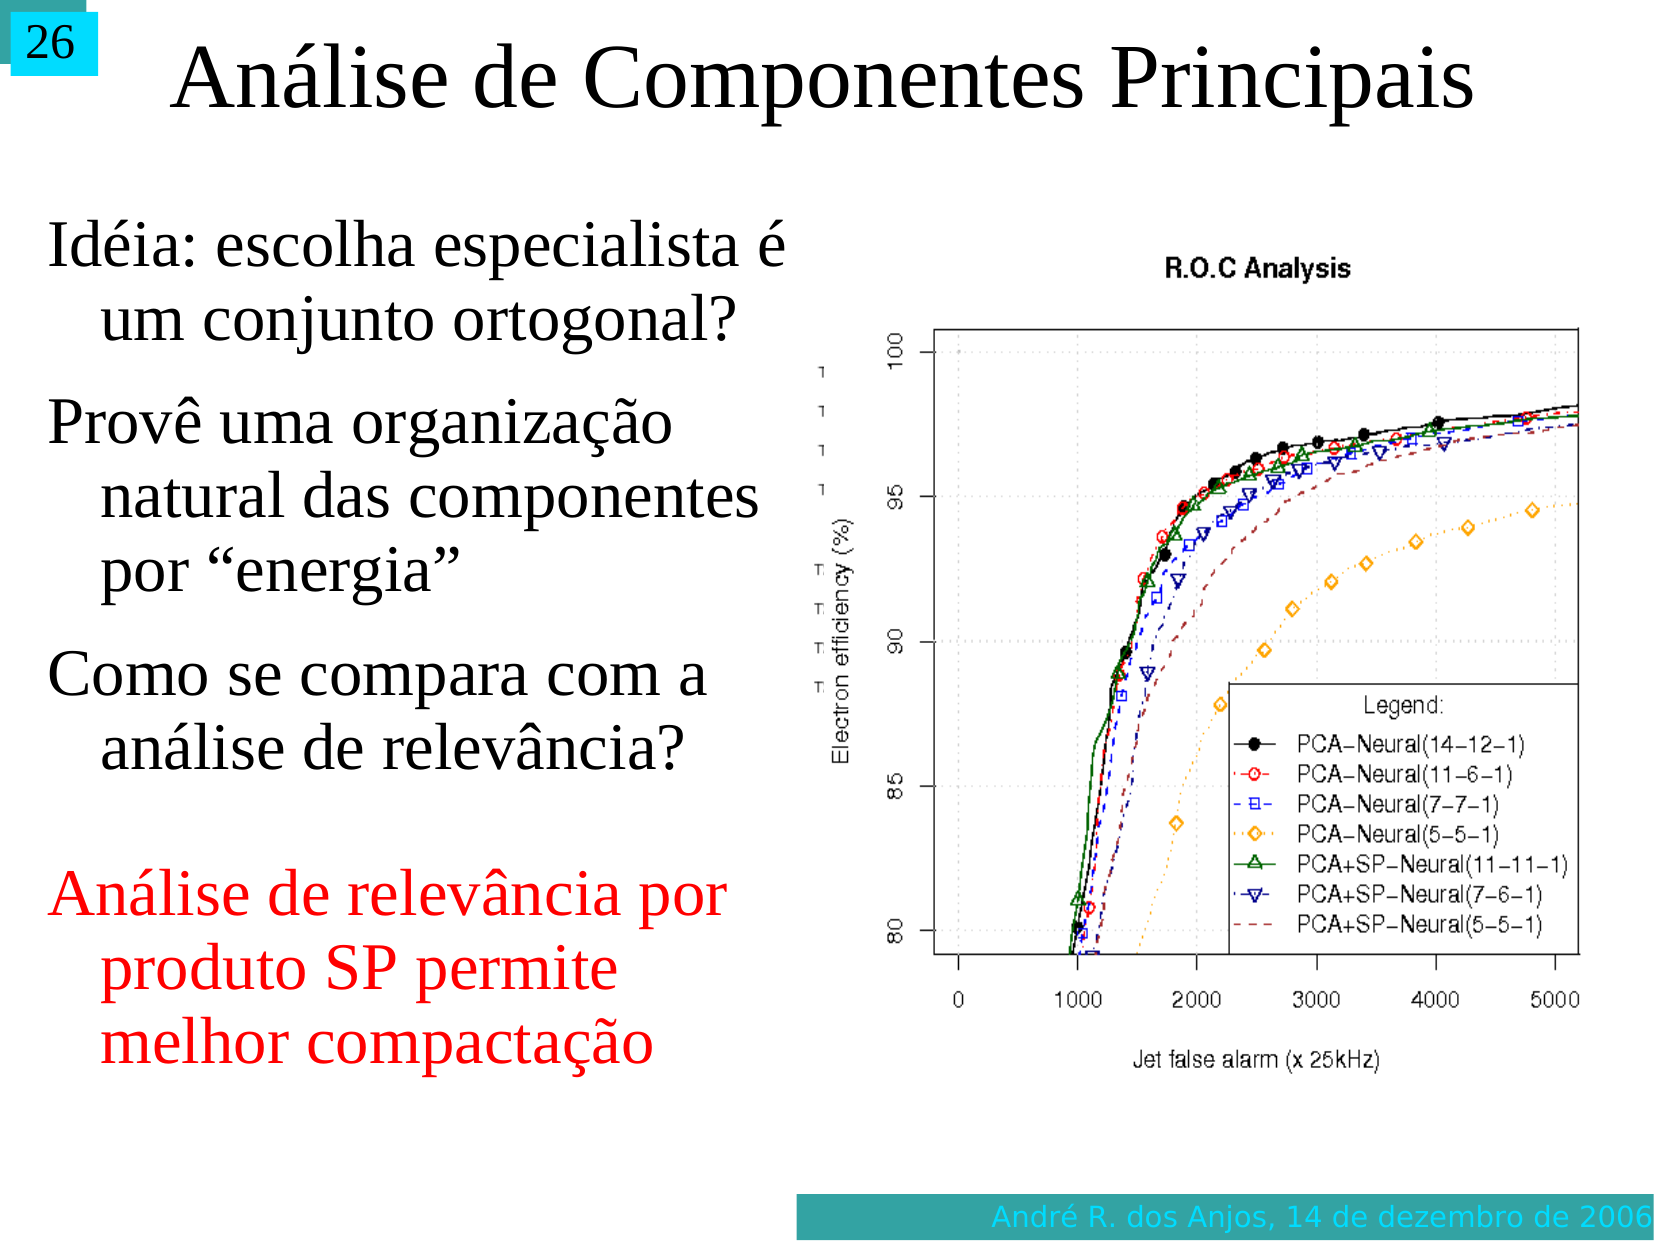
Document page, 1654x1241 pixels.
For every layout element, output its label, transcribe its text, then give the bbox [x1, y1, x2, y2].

list Análise de relevância por produto SP permite melhor compactação [29, 856, 798, 1152]
picture [813, 206, 1636, 1107]
list Idéia: escolha especialista é um conjunto ortogonal? Provê uma organização natural das componentes por “energia” Como se compara com a análise de relevância? [29, 206, 798, 856]
title Análise de Componentes Principais [118, 17, 1531, 136]
